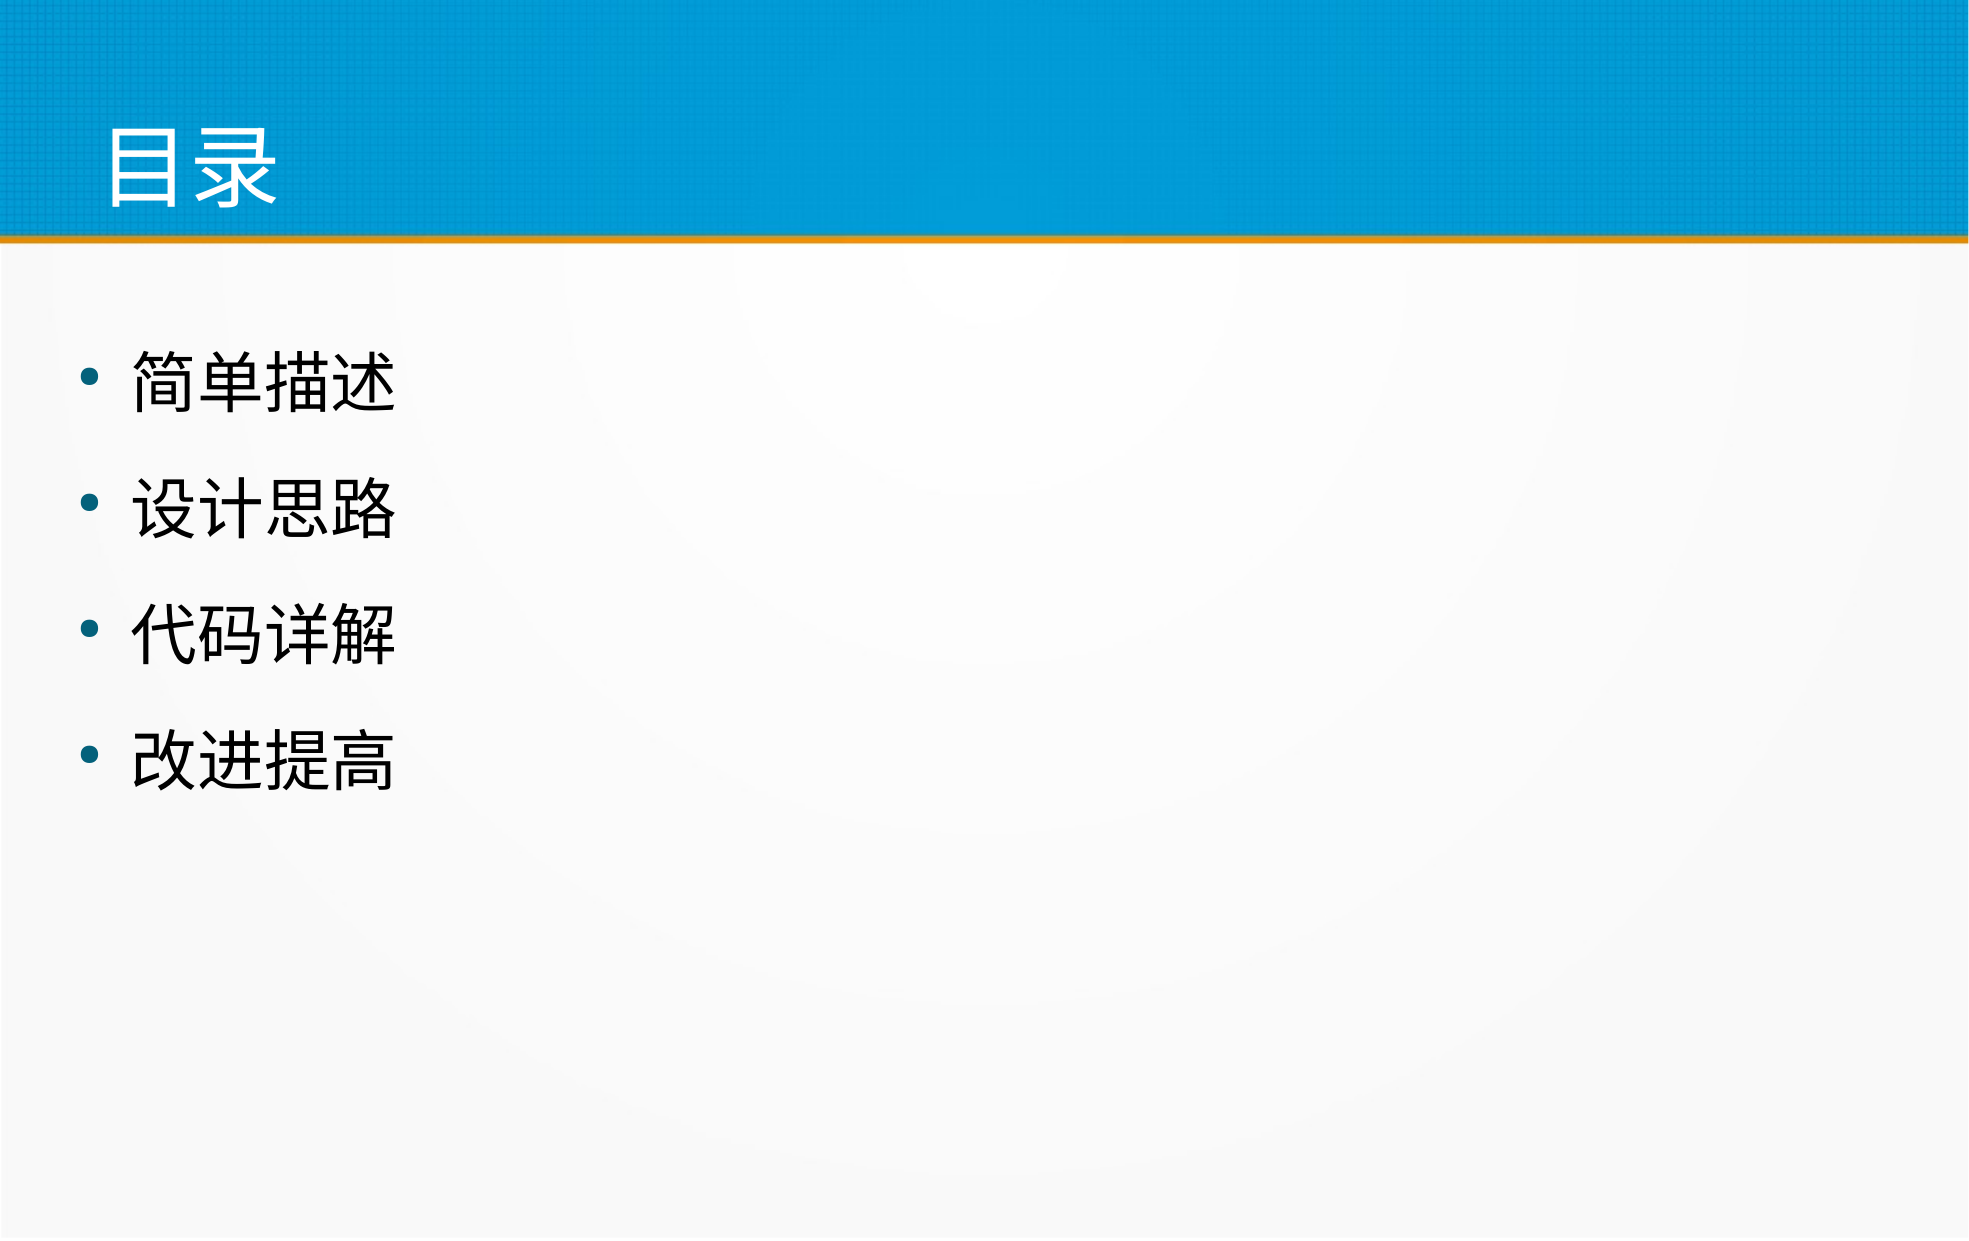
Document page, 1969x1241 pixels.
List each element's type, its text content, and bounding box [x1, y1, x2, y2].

title 目录 [98, 19, 1870, 227]
picture [0, 233, 1969, 1241]
list 简单描述 设计思路 代码详解 改进提高 [60, 330, 1846, 1111]
